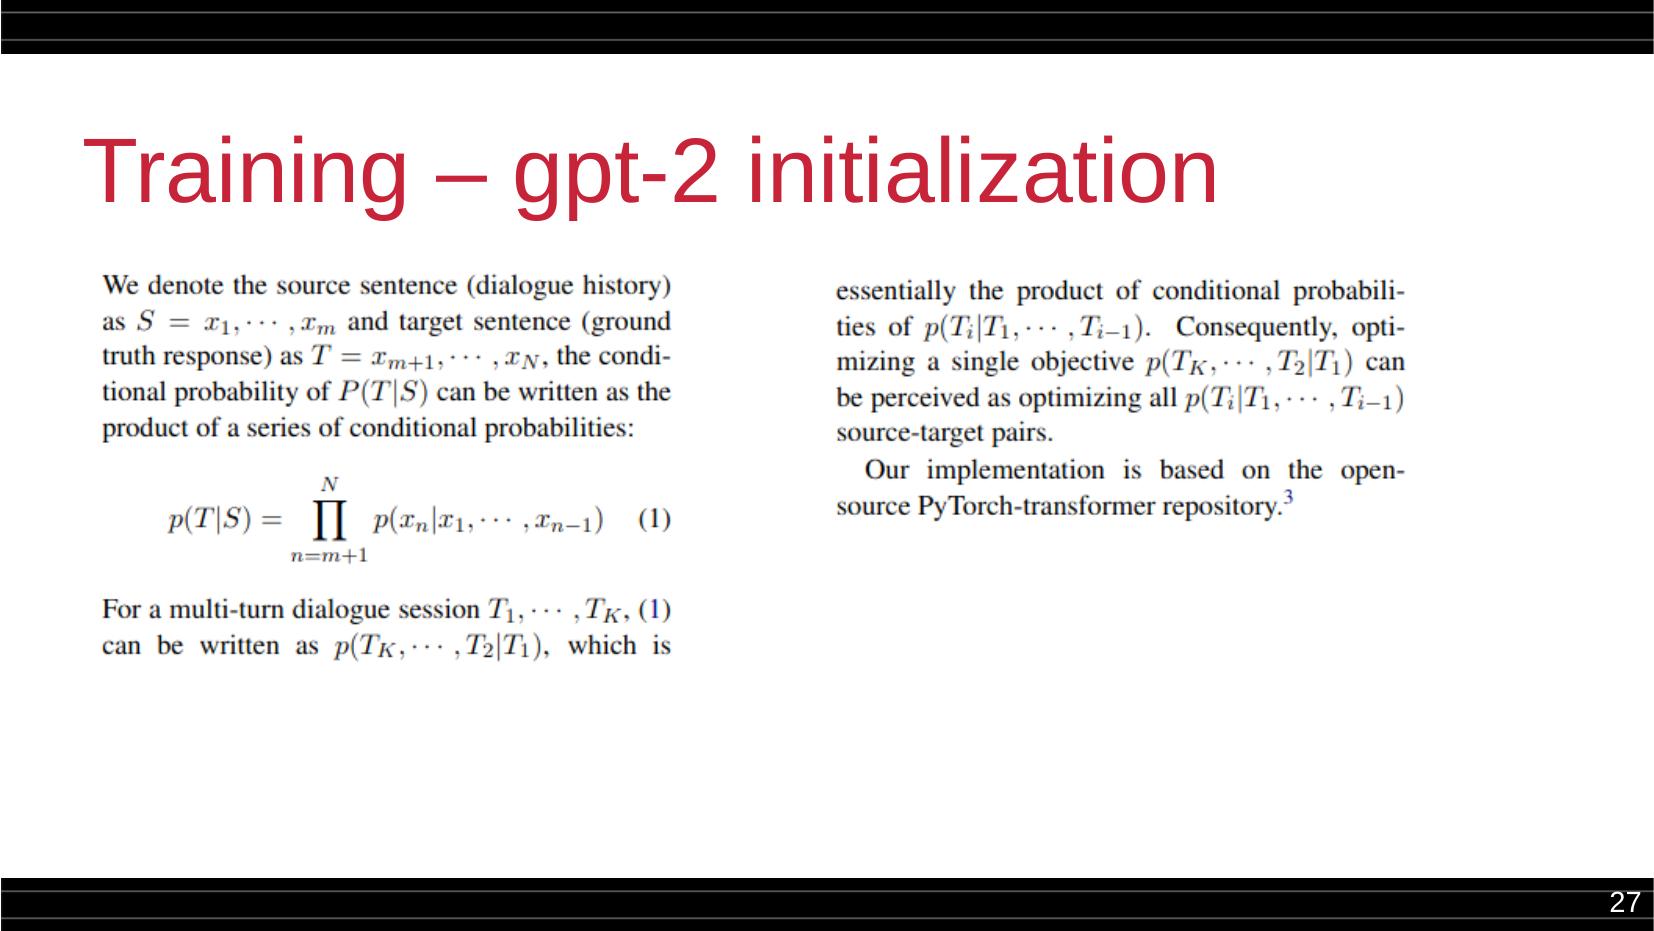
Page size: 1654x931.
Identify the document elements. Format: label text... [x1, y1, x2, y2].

picture [1, 0, 1654, 54]
picture [1, 878, 1654, 931]
title Training – gpt-2 initialization [82, 92, 1571, 249]
picture [810, 254, 1431, 548]
picture [102, 266, 736, 721]
